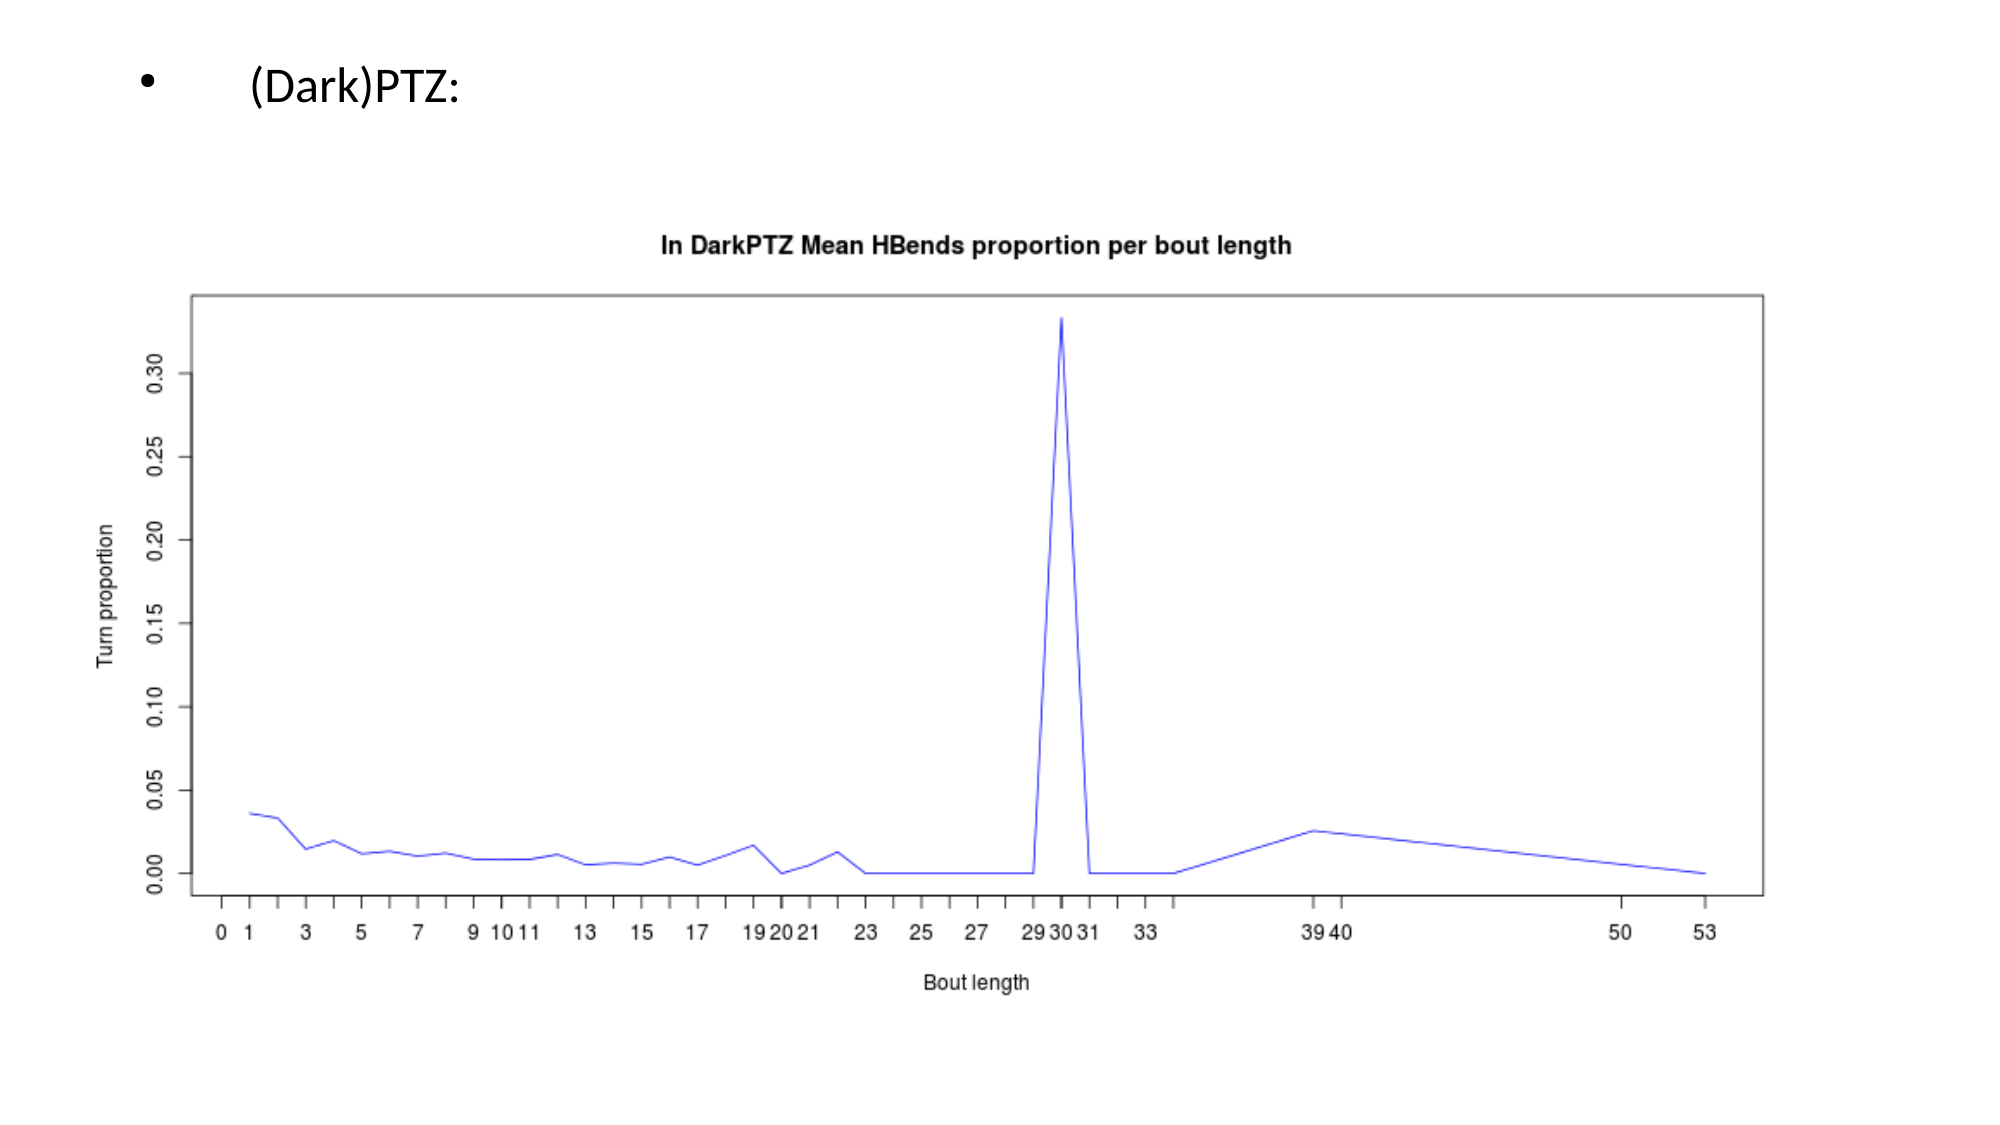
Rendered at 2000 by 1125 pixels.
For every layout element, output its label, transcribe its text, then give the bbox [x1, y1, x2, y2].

picture [90, 194, 1816, 1023]
text_box (Dark)PTZ: [0, 0, 2000, 946]
